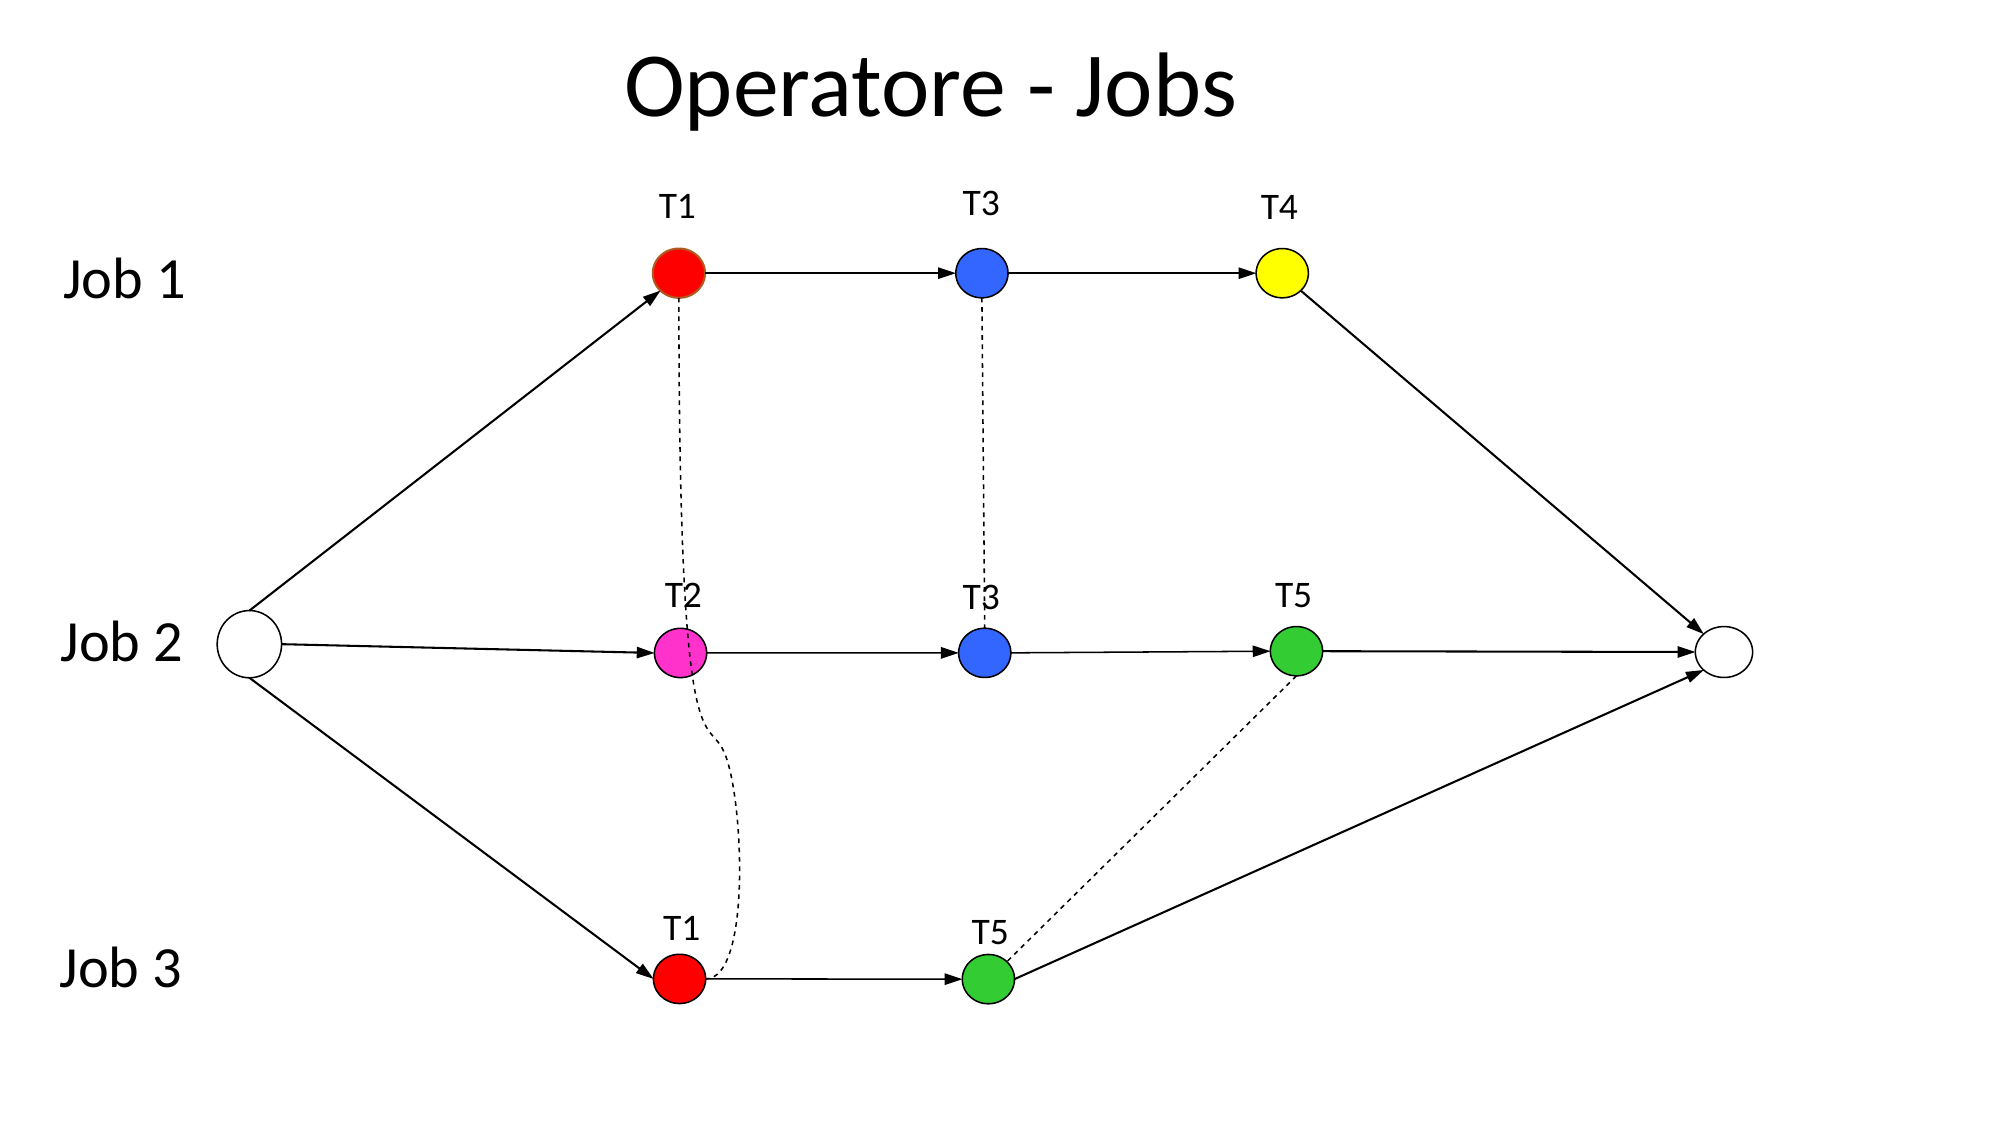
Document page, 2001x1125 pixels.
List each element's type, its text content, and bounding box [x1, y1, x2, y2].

text_box T3 [947, 179, 1025, 241]
text_box [958, 635, 1011, 678]
text_box T1 [648, 905, 725, 966]
text_box [652, 248, 706, 298]
text_box [1256, 248, 1309, 298]
text_box Job 3 [44, 935, 237, 1022]
text_box T1 [643, 182, 782, 244]
text_box T5 [1260, 571, 1337, 632]
text_box [654, 632, 707, 678]
text_box T2 [649, 571, 727, 632]
text_box [1270, 632, 1323, 676]
text_box [962, 970, 1015, 1004]
text_box Operatore - Jobs [609, 40, 1340, 167]
text_box Job 2 [45, 609, 238, 696]
text_box Job 1 [48, 247, 241, 334]
text_box T4 [1245, 183, 1323, 245]
text_box [955, 248, 1009, 298]
text_box [653, 966, 706, 1004]
text_box T5 [956, 908, 1034, 970]
text_box T3 [947, 574, 1025, 635]
